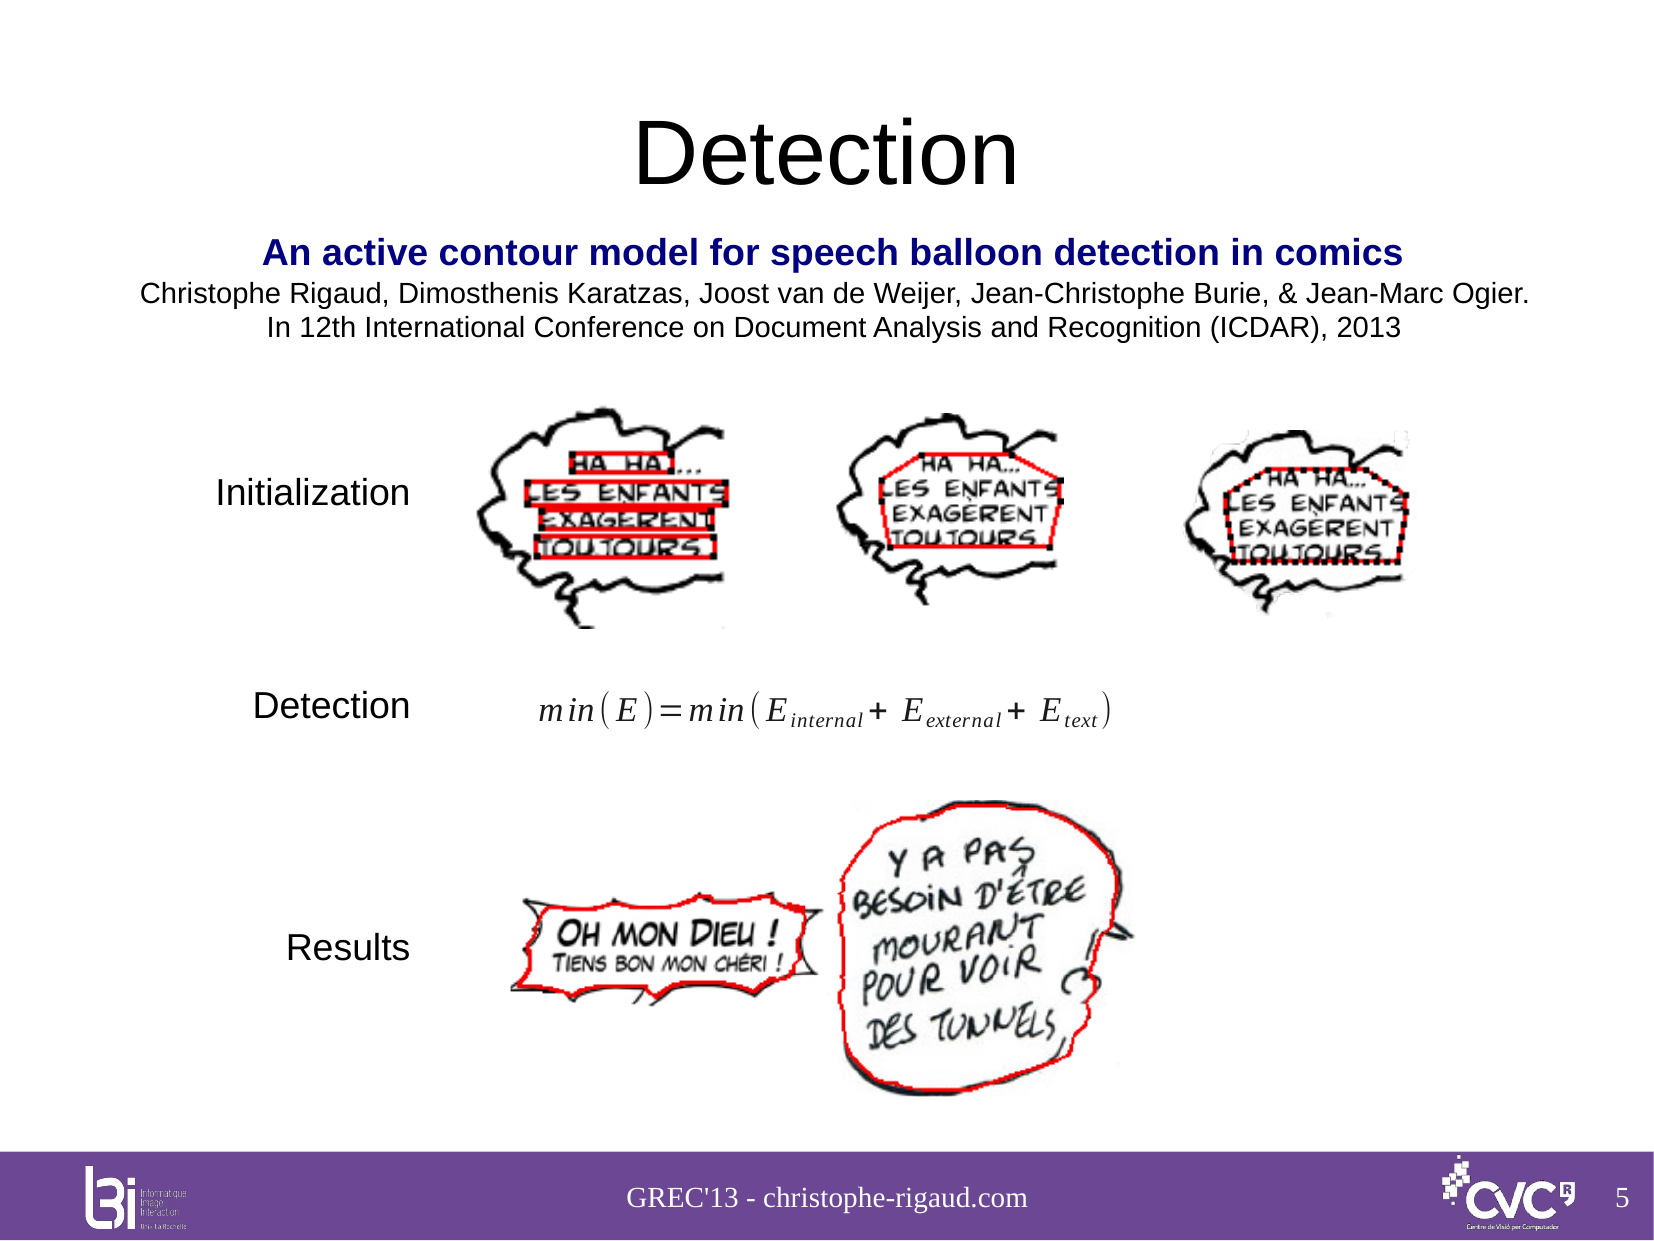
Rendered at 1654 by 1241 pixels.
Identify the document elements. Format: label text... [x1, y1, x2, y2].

text_box Detection [41, 673, 426, 749]
picture [473, 395, 739, 629]
text_box Initialization [41, 460, 426, 536]
picture [510, 800, 1143, 1099]
text_box An active contour model for speech balloon detection in comics Christophe Rigaud, Dimosthenis Karatzas, Joost van de Weijer, Jean-Christophe Burie, & Jean-Marc Ogier. In 12th International Conference on Document Analysis and Recognition (ICDAR), 2013 [59, 224, 1595, 352]
text_box Results [41, 915, 426, 991]
picture [58, 1151, 214, 1241]
chart [528, 688, 1125, 738]
picture [833, 413, 1064, 612]
picture [1438, 1149, 1579, 1232]
title Detection [82, 49, 1571, 224]
picture [1181, 430, 1418, 621]
